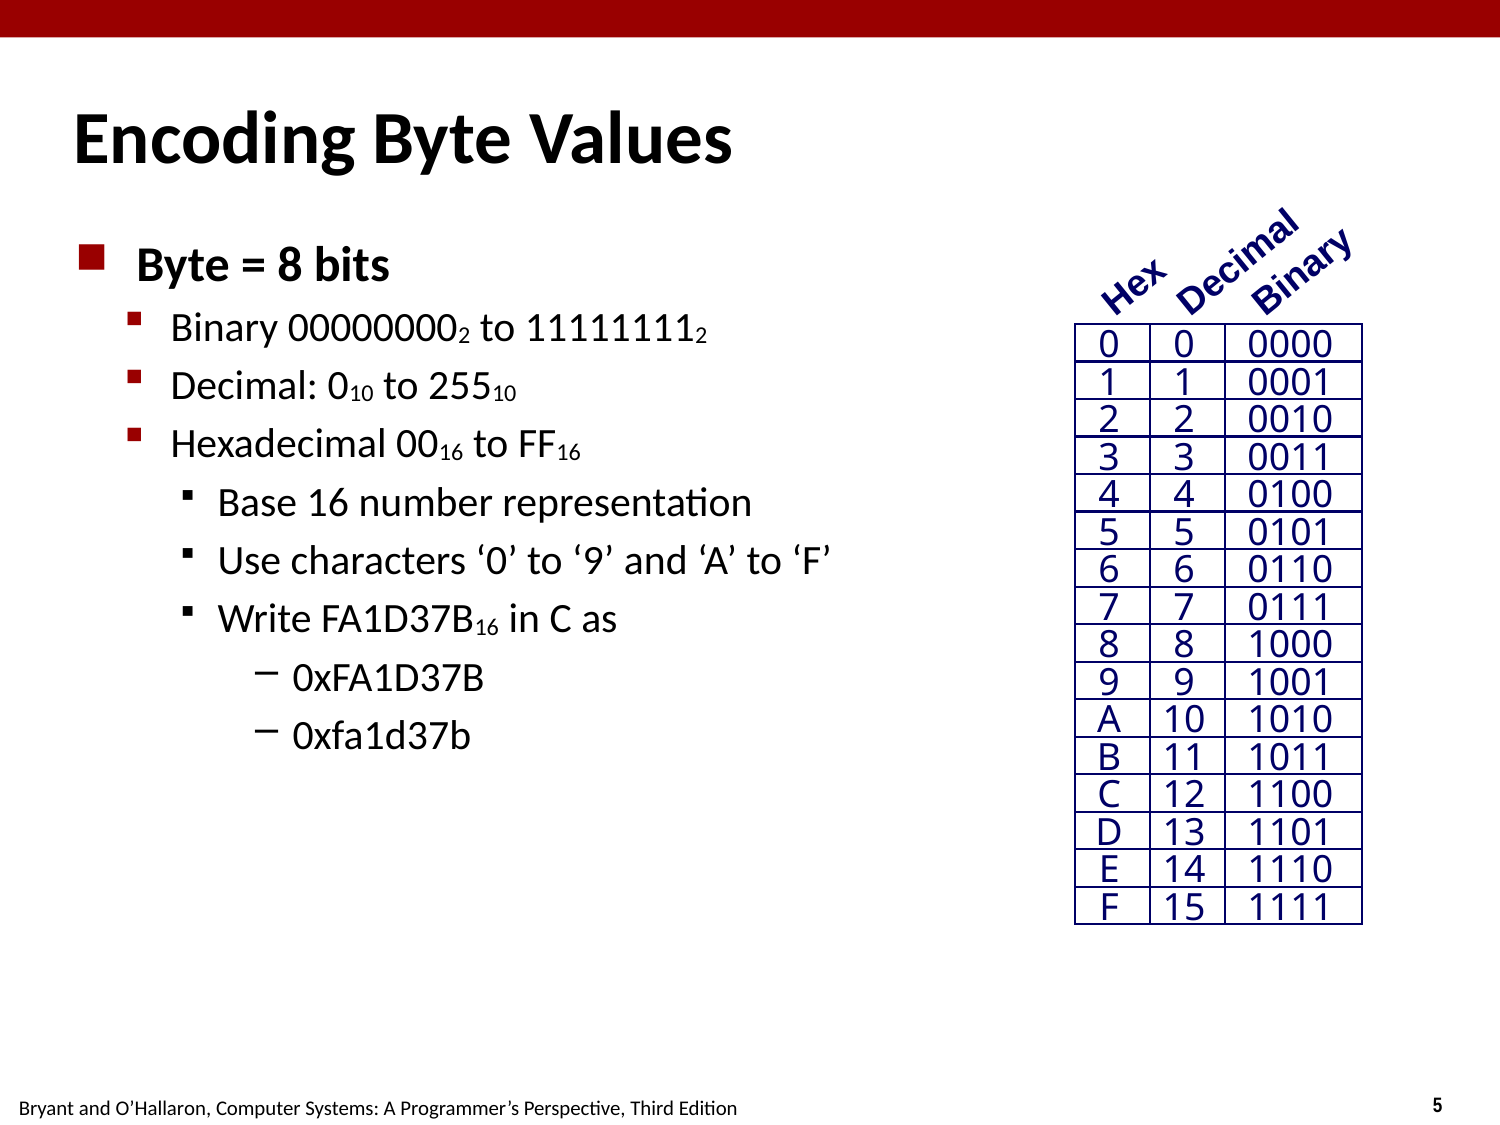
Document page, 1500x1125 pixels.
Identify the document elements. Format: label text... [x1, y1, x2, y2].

text_box 9 [1103, 671, 1114, 682]
text_box 1100 [1295, 783, 1306, 799]
text_box 0101 [1252, 521, 1263, 536]
text_box 6 [1164, 536, 1210, 574]
text_box 0 [1164, 311, 1210, 349]
text_box Hex [1079, 229, 1181, 335]
text_box 13 [1154, 799, 1221, 837]
text_box 7 [1164, 574, 1210, 611]
text_box E [1090, 837, 1135, 886]
text_box 1001 [1238, 649, 1349, 686]
text_box 1101 [1295, 821, 1306, 837]
text_box [1134, 324, 1164, 925]
text_box 0100 [1252, 483, 1263, 499]
text_box 0000 [1273, 333, 1284, 349]
text_box B [1103, 746, 1114, 755]
text_box [1074, 324, 1090, 925]
text_box 0001 [1238, 349, 1349, 386]
text_box 0111 [1252, 596, 1263, 611]
text_box 0000 [1316, 333, 1327, 349]
text_box 14 [1154, 837, 1221, 874]
text_box 7 [1089, 574, 1135, 611]
text_box 1100 [1238, 762, 1349, 799]
text_box 0000 [1277, 311, 1349, 349]
text_box C [1088, 762, 1136, 799]
text_box 9 [1089, 649, 1135, 686]
text_box 0 [1178, 333, 1189, 349]
text_box 0110 [1316, 558, 1327, 574]
text_box 5 [1089, 499, 1135, 536]
text_box 1010 [1238, 686, 1349, 724]
text_box 0110 [1252, 558, 1263, 574]
title Encoding Byte Values [58, 71, 1304, 197]
text_box D [1086, 799, 1138, 849]
text_box 1011 [1238, 724, 1349, 762]
text_box 1010 [1273, 708, 1284, 724]
text_box 0101 [1238, 499, 1349, 536]
text_box 8 [1103, 645, 1114, 649]
text_box 6 [1103, 568, 1114, 574]
text_box 0010 [1273, 408, 1284, 424]
text_box 8 [1089, 611, 1135, 649]
text_box 1000 [1295, 633, 1306, 649]
list Byte = 8 bits Binary 000000002 to 111111112 Decimal: 010 to 25510 Hexadecimal 0016 to FF16 Base 16 number representation Use characters ‘0’ to ‘9’ and ‘A’ to ‘F’ Write FA1D37B16 in C as 0xFA1D37B 0xfa1d37b [65, 223, 1361, 1040]
text_box 0100 [1295, 483, 1306, 499]
text_box 10 [1189, 708, 1200, 724]
text_box 0010 [1252, 408, 1263, 424]
text_box 4 [1089, 461, 1135, 499]
text_box 1110 [1238, 837, 1349, 874]
text_box 2 [1089, 386, 1135, 424]
text_box 8 [1179, 633, 1188, 641]
text_box 0101 [1295, 521, 1306, 536]
text_box 0001 [1295, 371, 1306, 386]
text_box 1110 [1316, 858, 1327, 874]
text_box 1100 [1316, 783, 1327, 799]
text_box 8 [1104, 633, 1113, 641]
text_box 0000 [1295, 333, 1306, 349]
text_box 3 [1164, 424, 1210, 461]
text_box B [1103, 757, 1115, 762]
text_box 0100 [1316, 483, 1327, 499]
text_box 1111 [1238, 874, 1349, 937]
text_box 8 [1164, 611, 1210, 649]
text_box 0001 [1252, 371, 1263, 386]
text_box 2 [1164, 386, 1210, 424]
text_box 1 [1164, 349, 1210, 386]
text_box 0011 [1273, 446, 1284, 461]
text_box A [1105, 710, 1113, 721]
text_box 4 [1102, 484, 1112, 498]
text_box 1011 [1273, 746, 1284, 762]
text_box 0000 [1238, 311, 1271, 349]
text_box 1000 [1238, 611, 1349, 649]
text_box 0001 [1273, 371, 1284, 386]
text_box 10 [1154, 686, 1221, 724]
text_box 4 [1177, 484, 1187, 498]
text_box 0000 [1252, 333, 1263, 349]
text_box 6 [1178, 568, 1189, 574]
text_box 0110 [1238, 536, 1349, 574]
text_box 9 [1178, 671, 1189, 682]
text_box 1000 [1316, 633, 1327, 649]
text_box F [1090, 874, 1134, 937]
text_box 8 [1178, 645, 1189, 649]
text_box [1210, 324, 1238, 925]
text_box 9 [1164, 649, 1210, 686]
text_box Binary [1229, 199, 1378, 336]
text_box 1 [1089, 349, 1135, 386]
text_box 14 [1188, 859, 1198, 873]
text_box 0100 [1238, 461, 1349, 499]
text_box 1010 [1316, 708, 1327, 724]
text_box 6 [1089, 536, 1135, 574]
text_box 5 [1164, 499, 1210, 536]
text_box 0010 [1316, 408, 1327, 424]
text_box 1001 [1295, 671, 1306, 686]
text_box 0 [1103, 333, 1114, 349]
text_box 11 [1154, 724, 1221, 762]
text_box Decimal [1154, 182, 1314, 335]
text_box 0011 [1238, 424, 1349, 461]
text_box D [1102, 821, 1117, 837]
text_box 0 [1089, 311, 1135, 349]
text_box B [1088, 724, 1137, 774]
text_box 12 [1154, 762, 1221, 799]
text_box 1101 [1238, 799, 1349, 837]
text_box 4 [1164, 461, 1210, 499]
text_box 1001 [1273, 671, 1284, 686]
text_box 15 [1154, 874, 1221, 937]
text_box 1000 [1273, 633, 1284, 649]
text_box A [1088, 686, 1136, 724]
text_box 0010 [1238, 386, 1349, 424]
text_box [1349, 324, 1363, 925]
text_box 0011 [1252, 446, 1263, 461]
text_box 3 [1089, 424, 1135, 461]
text_box 0111 [1238, 574, 1349, 611]
